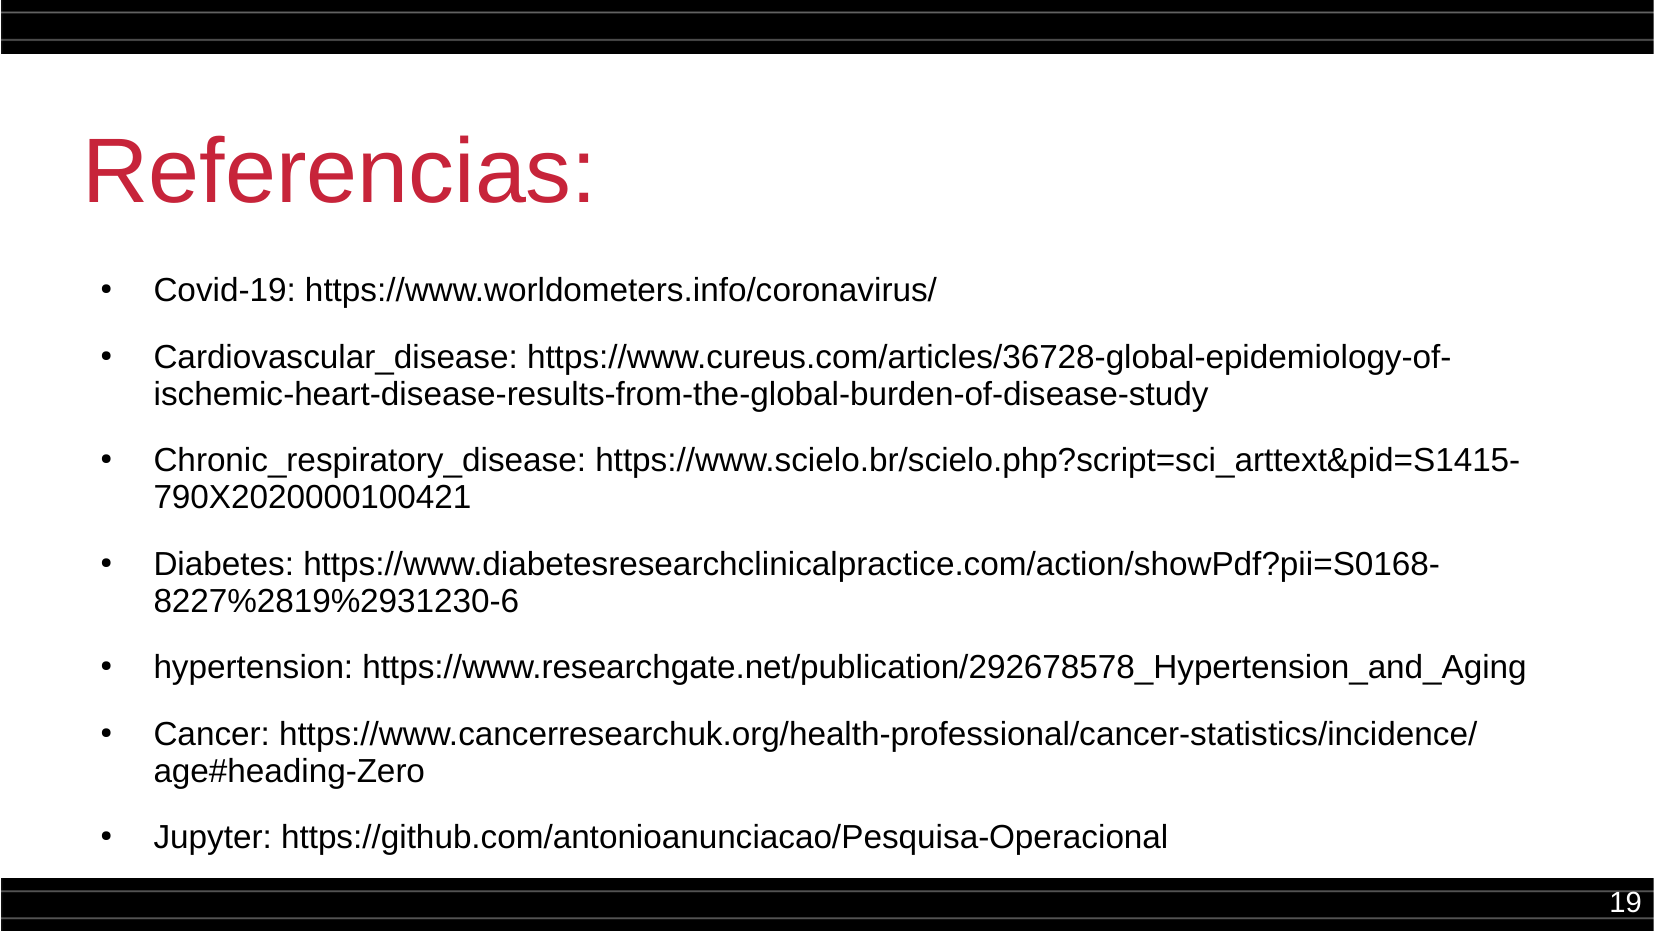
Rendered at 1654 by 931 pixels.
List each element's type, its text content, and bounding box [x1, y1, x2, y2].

title Referencias: [82, 92, 1571, 249]
list Covid-19: https://www.worldometers.info/coronavirus/ Cardiovascular_disease: https://www.cureus.com/articles/36728-global-epidemiology-of-ischemic-heart-disease-results-from-the-global-burden-of-disease-study Chronic_respiratory_disease: https://www.scielo.br/scielo.php?script=sci_arttext&pid=S1415-790X2020000100421 Diabetes: https://www.diabetesresearchclinicalpractice.com/action/showPdf?pii=S0168-8227%2819%2931230-6 hypertension: https://www.researchgate.net/publication/292678578_Hypertension_and_Aging Cancer: https://www.cancerresearchuk.org/health-professional/cancer-statistics/incidence/age#heading-Zero Jupyter: https://github.com/antonioanunciacao/Pesquisa-Operacional [82, 271, 1571, 856]
picture [1, 878, 1654, 931]
picture [1, 0, 1654, 54]
